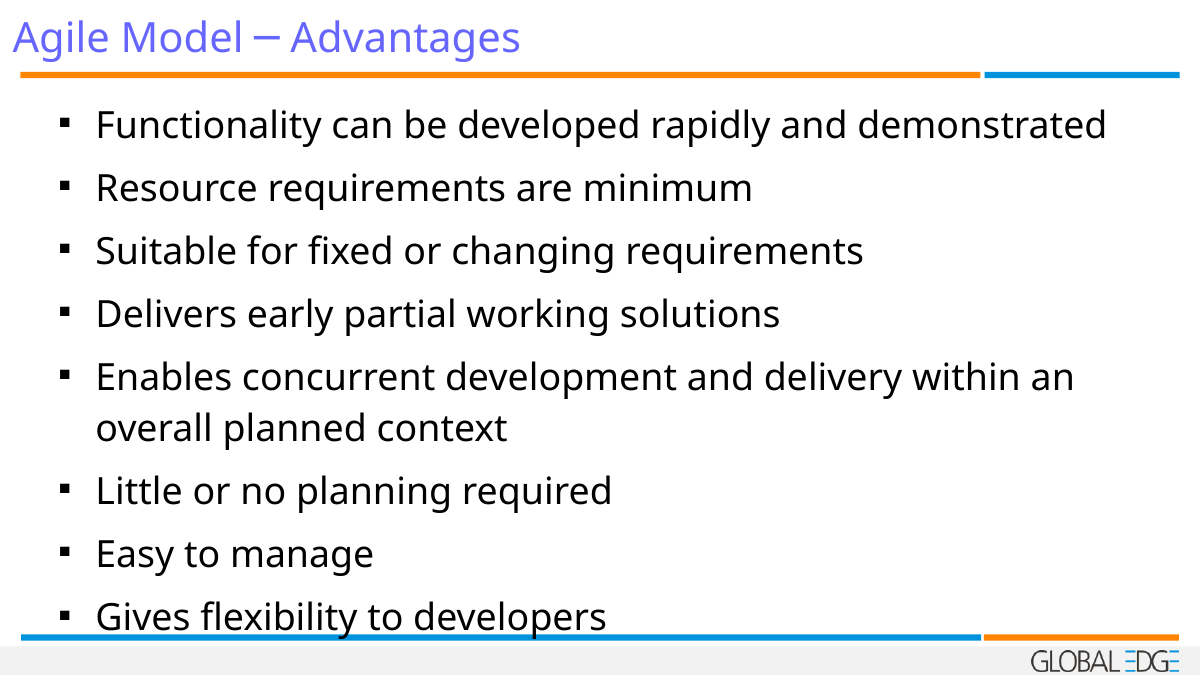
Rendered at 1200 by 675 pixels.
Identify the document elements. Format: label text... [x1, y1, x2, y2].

picture [1031, 650, 1179, 672]
title Agile Model ─ Advantages [12, 9, 1088, 63]
subtitle Functionality can be developed rapidly and demonstrated Resource requirements are minimum Suitable for fixed or changing requirements Delivers early partial working solutions Enables concurrent development and delivery within an overall planned context Little or no planning required Easy to manage Gives flexibility to developers [60, 98, 1140, 623]
